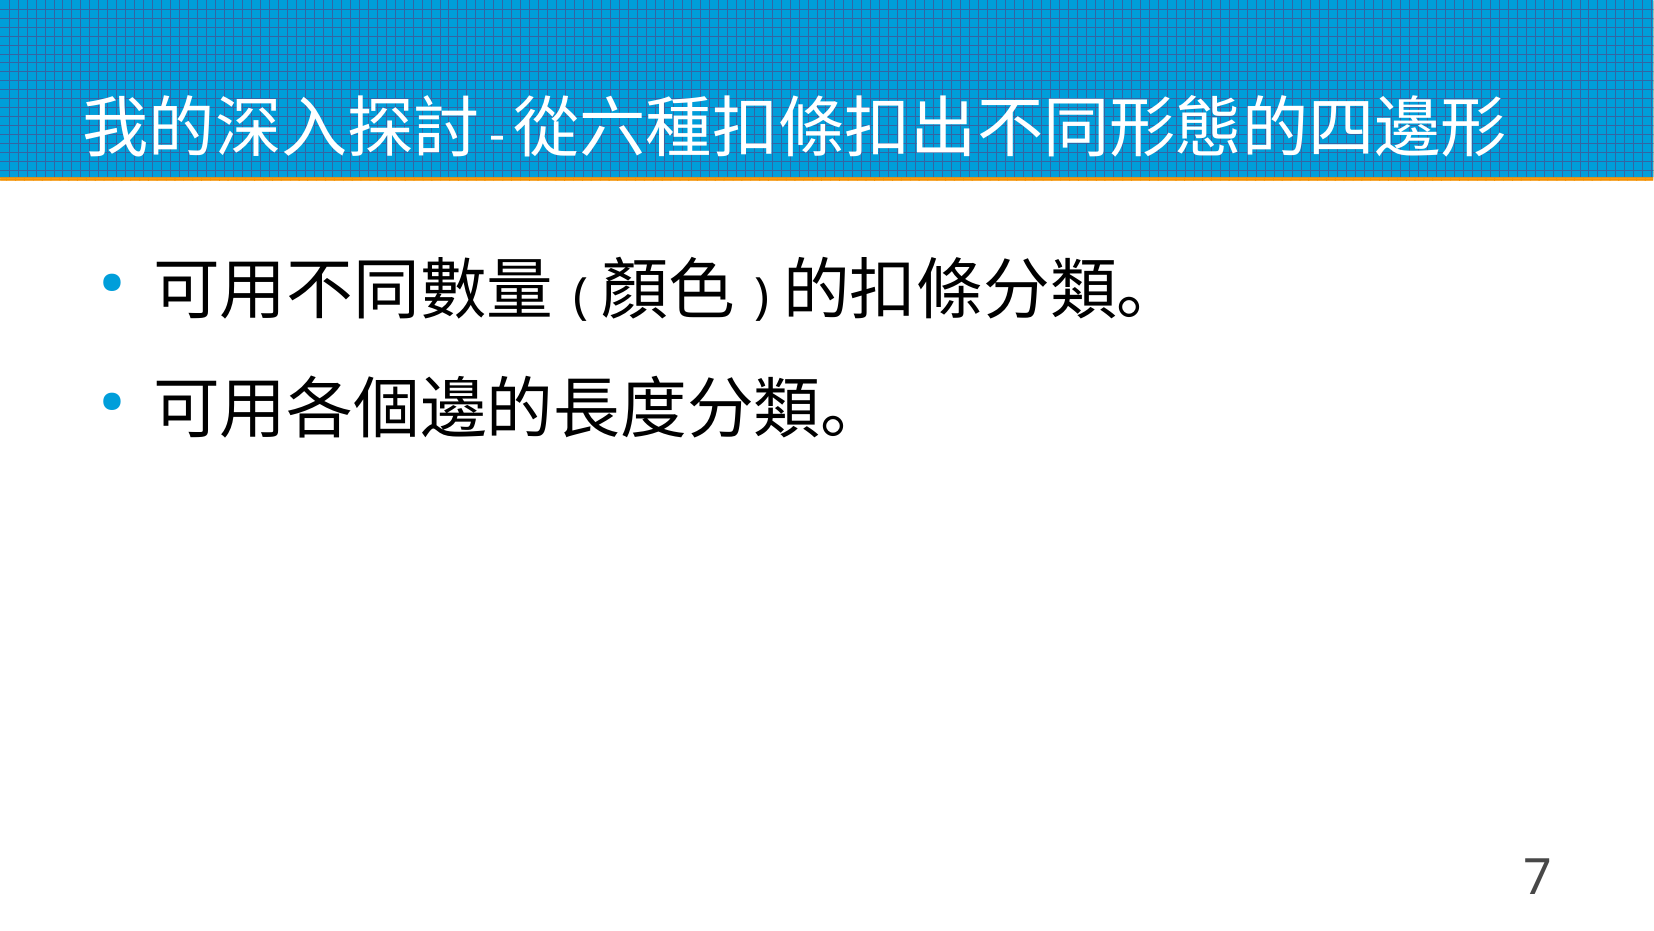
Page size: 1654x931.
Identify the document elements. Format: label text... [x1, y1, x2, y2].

list 可用不同數量(顏色)的扣條分類。 可用各個邊的長度分類。 [82, 236, 1563, 811]
title 我的深入探討-從六種扣條扣出不同形態的四邊形 [82, 14, 1571, 171]
